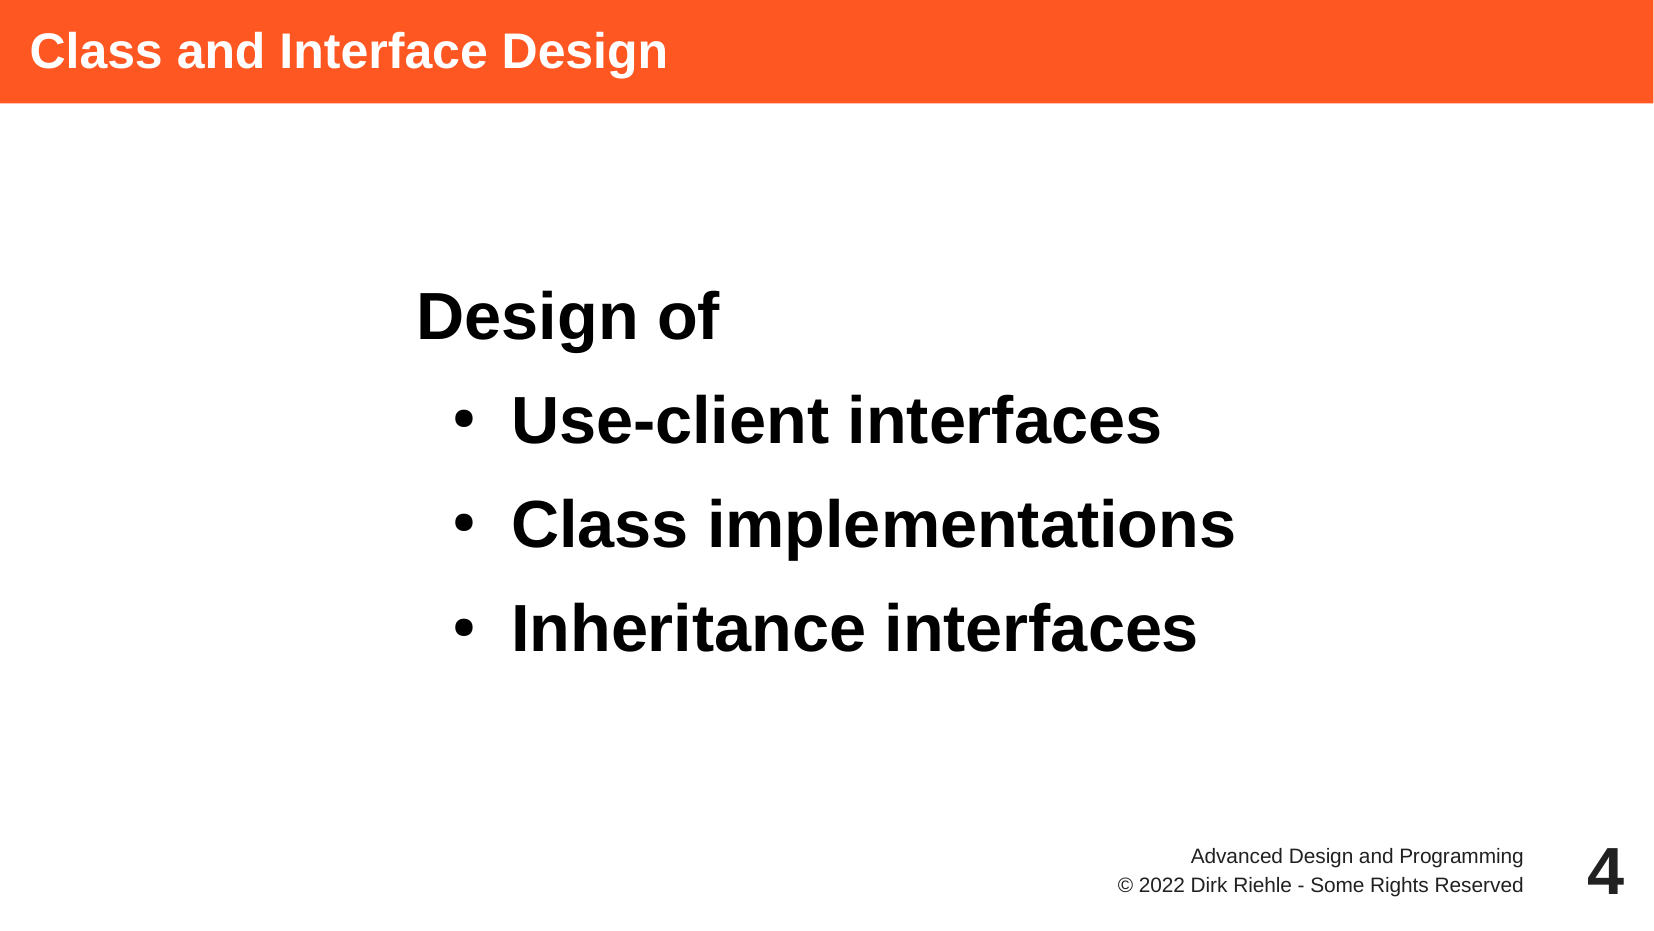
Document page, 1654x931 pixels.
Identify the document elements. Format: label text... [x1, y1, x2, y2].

subtitle Design of Use-client interfaces Class implementations Inheritance interfaces [29, 132, 1625, 813]
title Class and Interface Design [0, 0, 1654, 104]
